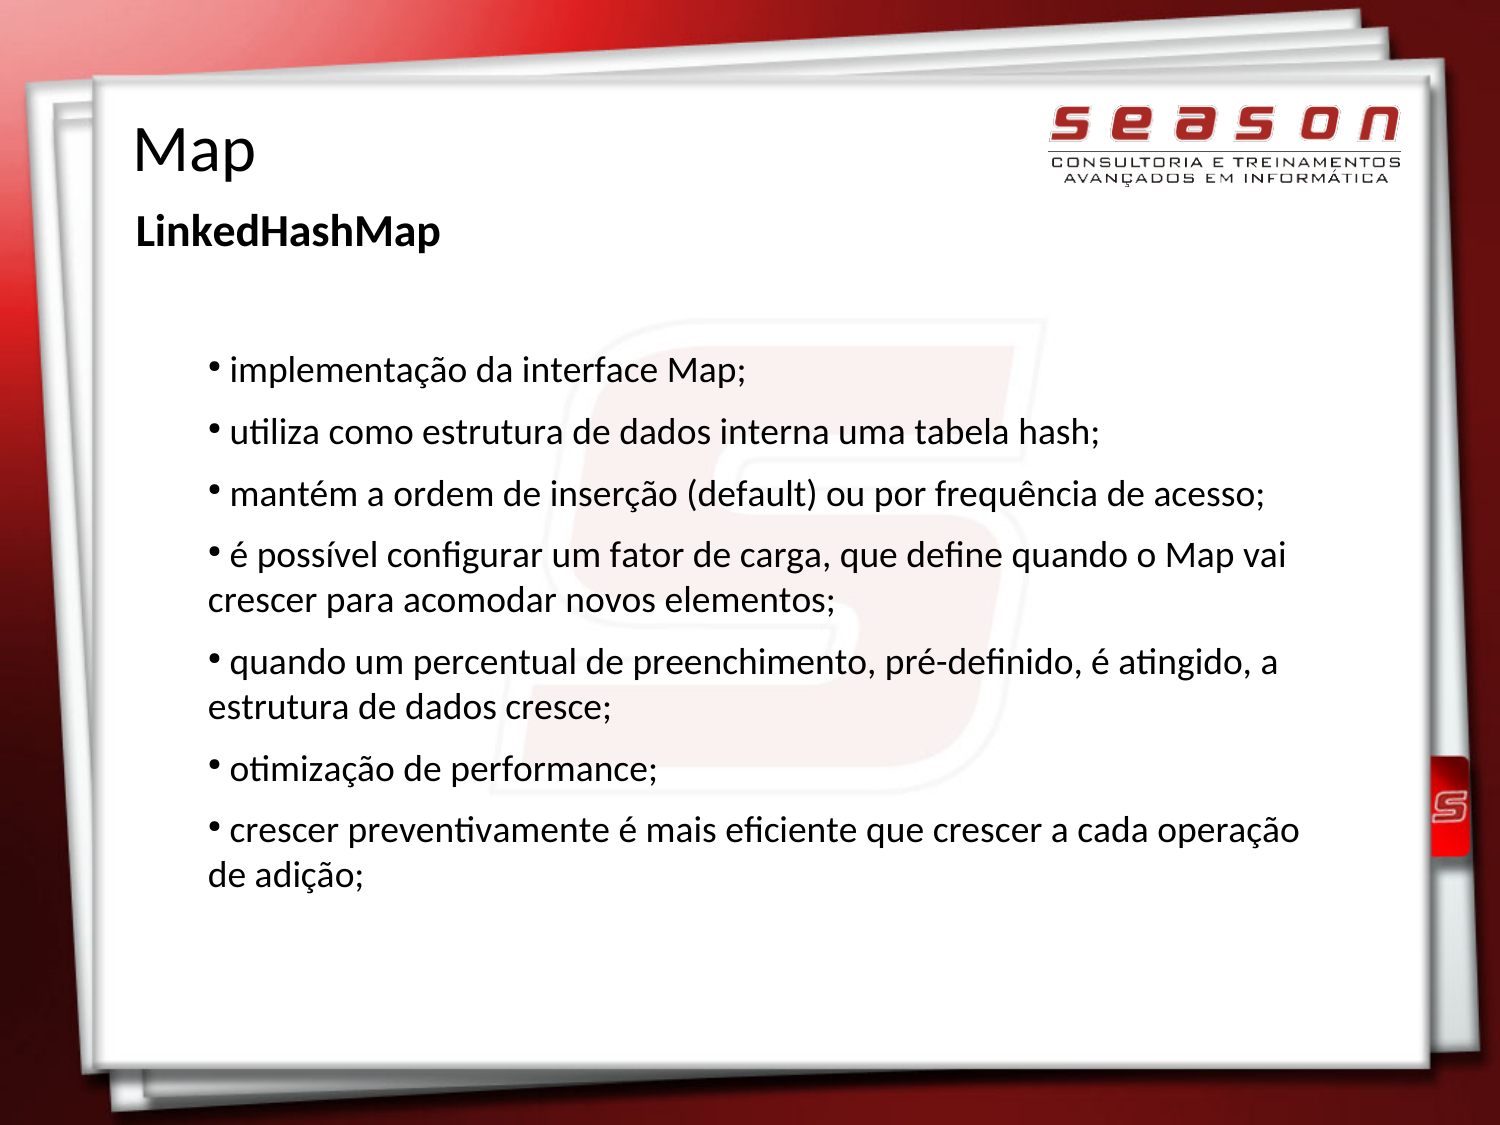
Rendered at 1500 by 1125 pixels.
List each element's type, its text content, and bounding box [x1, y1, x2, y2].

text_box LinkedHashMap [135, 200, 1246, 256]
picture [0, 0, 1500, 1125]
title Map [118, 33, 1394, 257]
text_box implementação da interface Map; utiliza como estrutura de dados interna uma tabela hash; mantém a ordem de inserção (default) ou por frequência de acesso; é possível configurar um fator de carga, que define quando o Map vai crescer para acomodar novos elementos; quando um percentual de preenchimento, pré-definido, é atingido, a estrutura de dados cresce; otimização de performance; crescer preventivamente é mais eficiente que crescer a cada operação de adição; [207, 300, 1328, 941]
